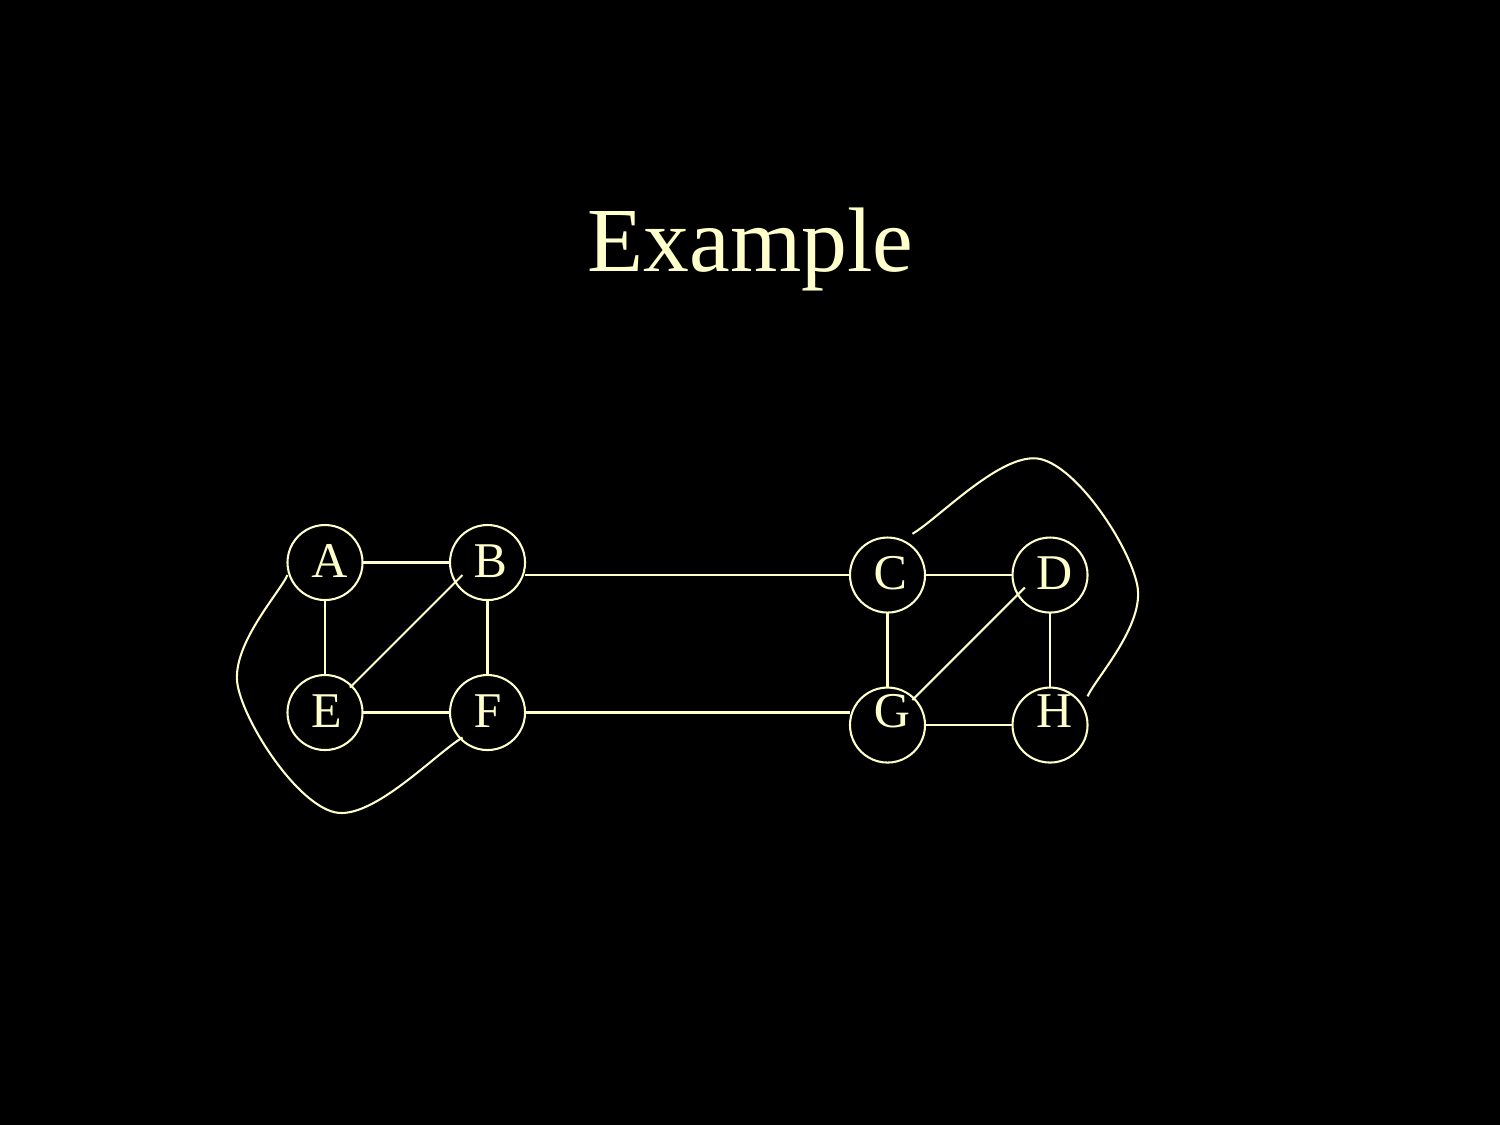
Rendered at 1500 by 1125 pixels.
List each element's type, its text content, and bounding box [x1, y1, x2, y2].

title Example [22, 145, 1480, 336]
text_box H [1021, 674, 1088, 746]
text_box D [1021, 537, 1088, 609]
text_box G [858, 674, 925, 746]
text_box F [458, 674, 517, 746]
text_box A [296, 524, 363, 596]
text_box B [458, 524, 522, 596]
text_box C [858, 537, 922, 609]
text_box E [296, 674, 357, 746]
